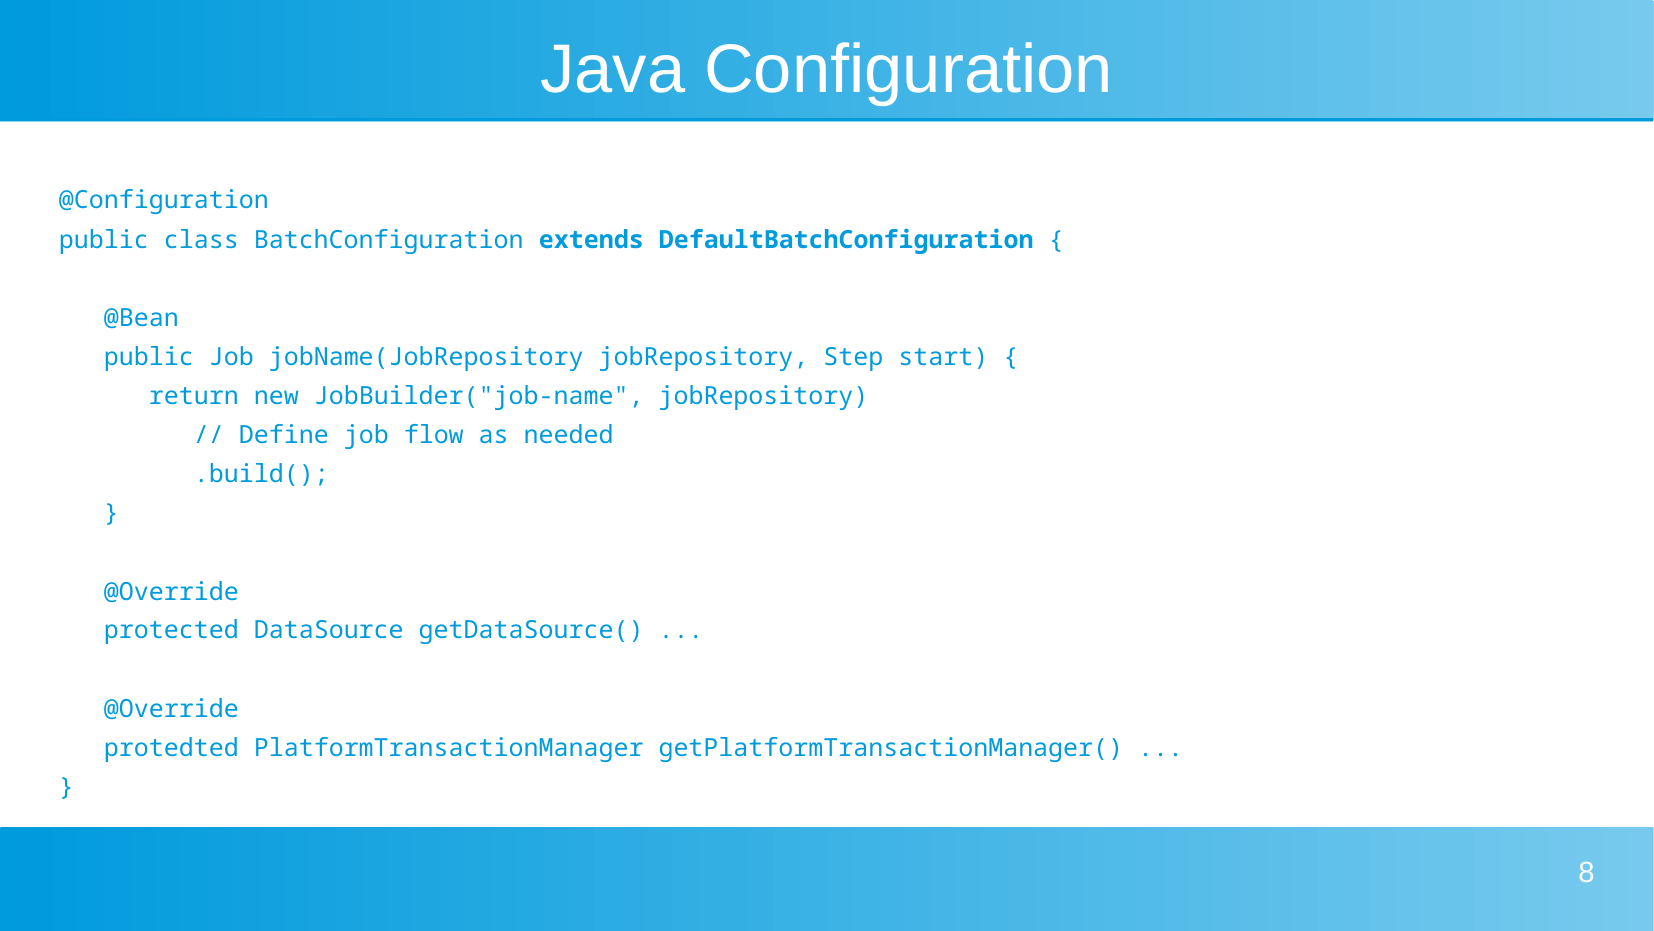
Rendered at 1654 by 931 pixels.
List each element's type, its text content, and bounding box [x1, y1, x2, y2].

title Java Configuration [59, 29, 1595, 108]
list @Configuration public class BatchConfiguration extends DefaultBatchConfiguration { @Bean public Job jobName(JobRepository jobRepository, Step start) { return new JobBuilder("job-name", jobRepository) // Define job flow as needed .build(); } @Override protected DataSource getDataSource() ... @Override protedted PlatformTransactionManager getPlatformTransactionManager() ... } [59, 177, 1595, 768]
